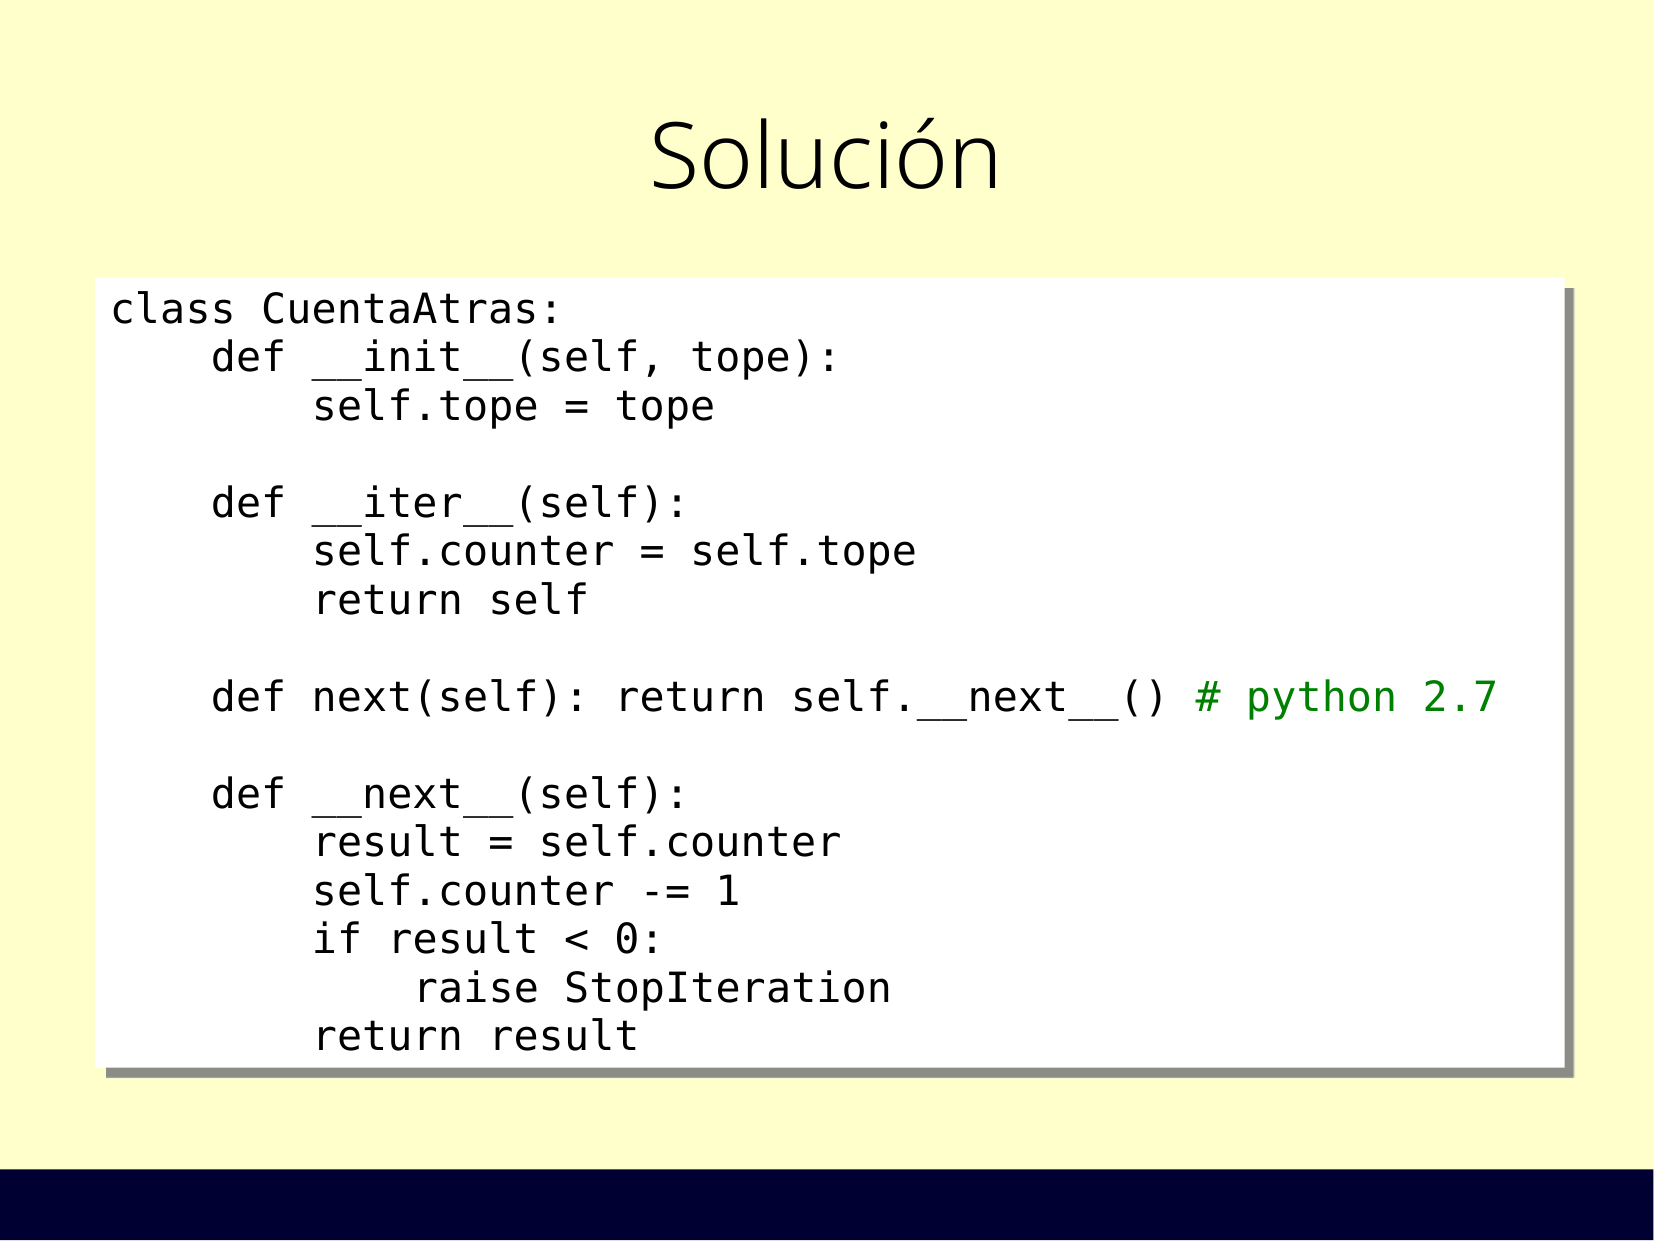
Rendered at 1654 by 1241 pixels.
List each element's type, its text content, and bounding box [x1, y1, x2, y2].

title Solución [82, 49, 1571, 257]
text_box class CuentaAtras: def __init__(self, tope): self.tope = tope def __iter__(self): self.counter = self.tope return self def next(self): return self.__next__() # python 2.7 def __next__(self): result = self.counter self.counter -= 1 if result < 0: raise StopIteration return result [95, 277, 1565, 1068]
